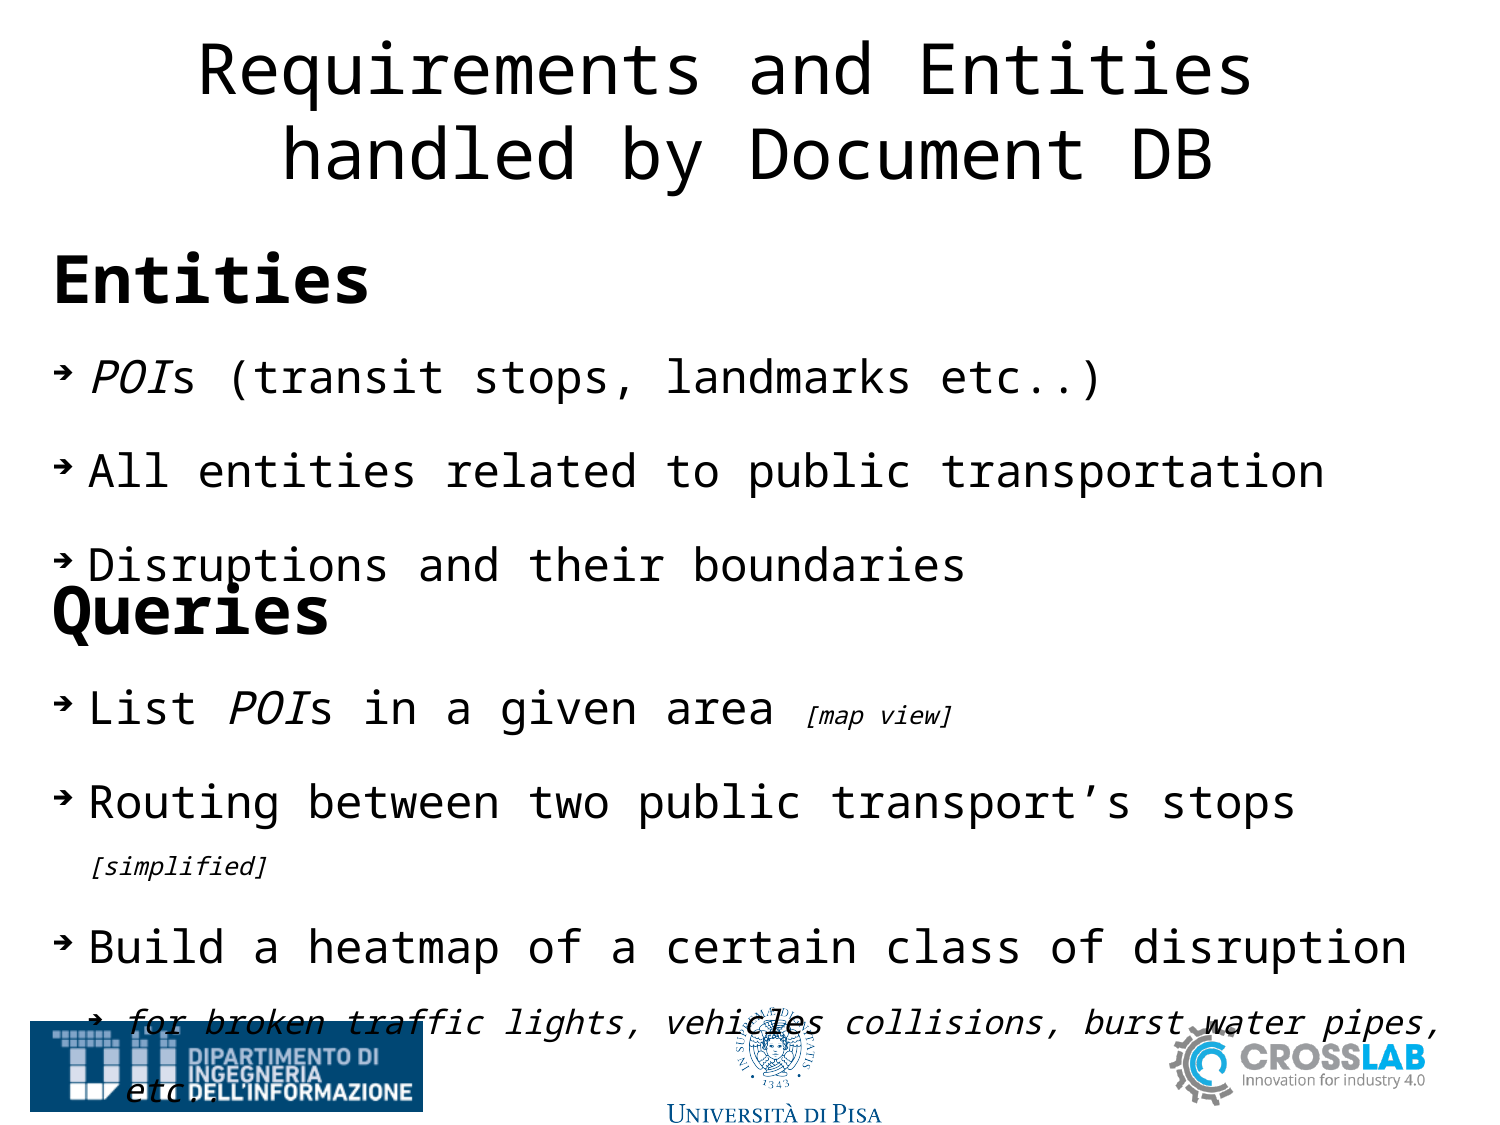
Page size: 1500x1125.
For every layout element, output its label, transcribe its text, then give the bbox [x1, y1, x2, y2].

text_box Entities [37, 224, 788, 306]
picture [388, 1025, 399, 1032]
title Requirements and Entities handled by Document DB [30, 14, 1468, 203]
picture [1169, 1021, 1425, 1106]
picture [672, 1019, 680, 1030]
text_box List POIs in a given area [map view] Routing between two public transport’s stops [simplified] Build a heatmap of a certain class of disruption for broken traffic lights, vehicles collisions, burst water pipes, etc.. Find the most common disruption in a given area [37, 636, 1463, 1019]
picture [1228, 1025, 1239, 1032]
picture [30, 1021, 423, 1112]
picture [1329, 1021, 1340, 1032]
picture [1369, 1021, 1380, 1032]
picture [790, 1019, 800, 1023]
text_box Queries [37, 555, 788, 636]
picture [150, 1021, 161, 1032]
picture [667, 1019, 882, 1123]
picture [210, 1021, 221, 1032]
text_box POIs (transit stops, landmarks etc..) All entities related to public transportation Disruptions and their boundaries [37, 306, 1463, 554]
picture [869, 1019, 880, 1032]
picture [690, 1019, 700, 1023]
picture [250, 1021, 261, 1032]
